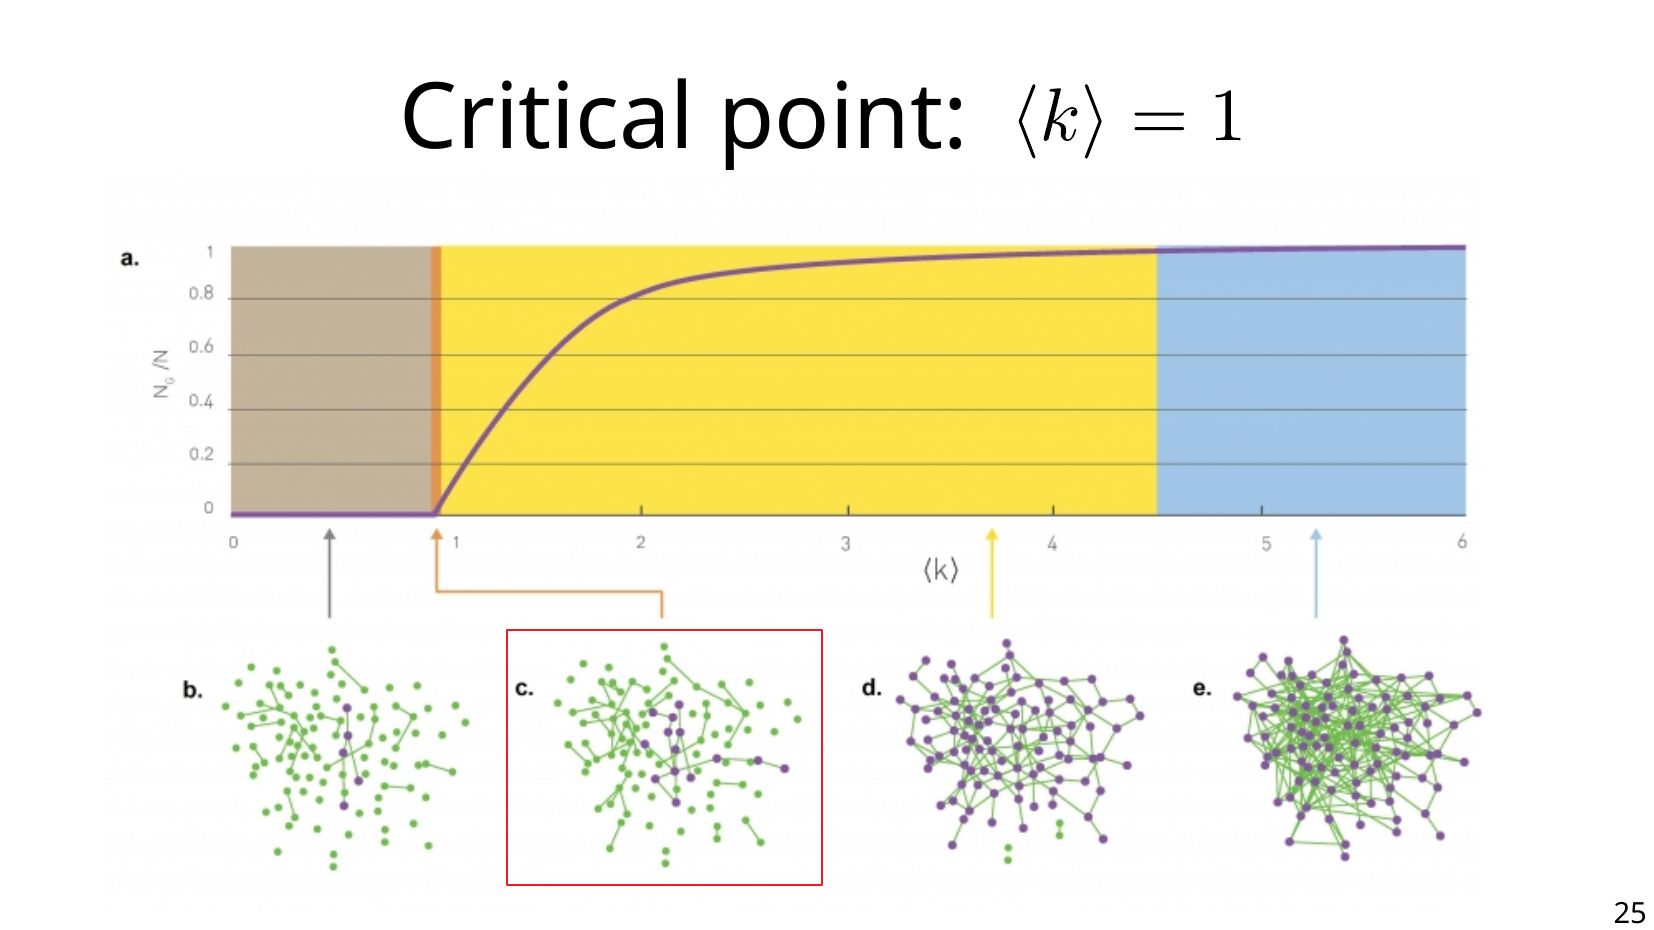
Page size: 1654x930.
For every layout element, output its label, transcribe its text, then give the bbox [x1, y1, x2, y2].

text_box [1010, 84, 1247, 159]
picture [104, 171, 1484, 910]
title Critical point: [82, 1, 1571, 225]
